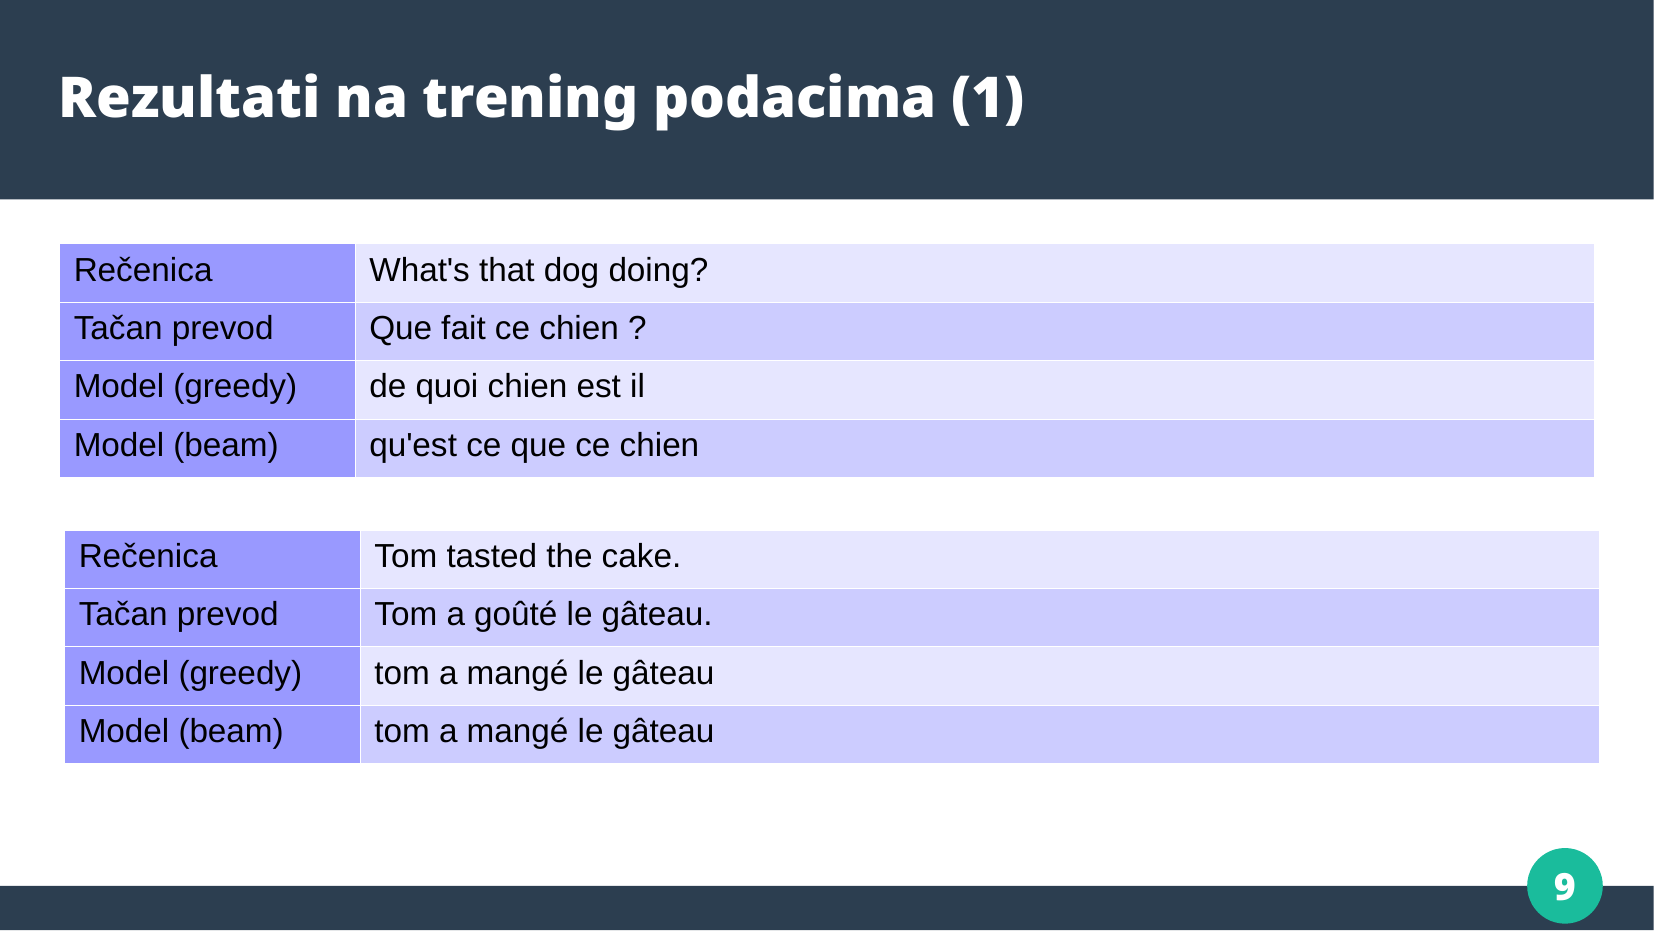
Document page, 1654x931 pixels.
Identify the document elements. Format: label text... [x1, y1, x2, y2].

table_header Rečenica [65, 531, 360, 588]
table_header Tom tasted the cake. [361, 531, 1599, 588]
table_cell de quoi chien est il [356, 361, 1594, 419]
table_cell Tačan prevod [60, 303, 355, 360]
table_cell qu'est ce que ce chien [356, 420, 1594, 477]
table_header Rečenica [60, 244, 355, 302]
table_cell Tačan prevod [65, 589, 360, 646]
table_cell Model (beam) [65, 706, 360, 763]
title Rezultati na trening podacima (1) [59, 37, 1595, 156]
table_header What's that dog doing? [356, 244, 1594, 302]
table_cell tom a mangé le gâteau [361, 706, 1599, 763]
table_cell Model (greedy) [60, 361, 355, 419]
table_cell tom a mangé le gâteau [361, 647, 1599, 705]
table_cell Model (beam) [60, 420, 355, 477]
table_cell Model (greedy) [65, 647, 360, 705]
table_cell Tom a goûté le gâteau. [361, 589, 1599, 646]
table_cell Que fait ce chien ? [356, 303, 1594, 360]
